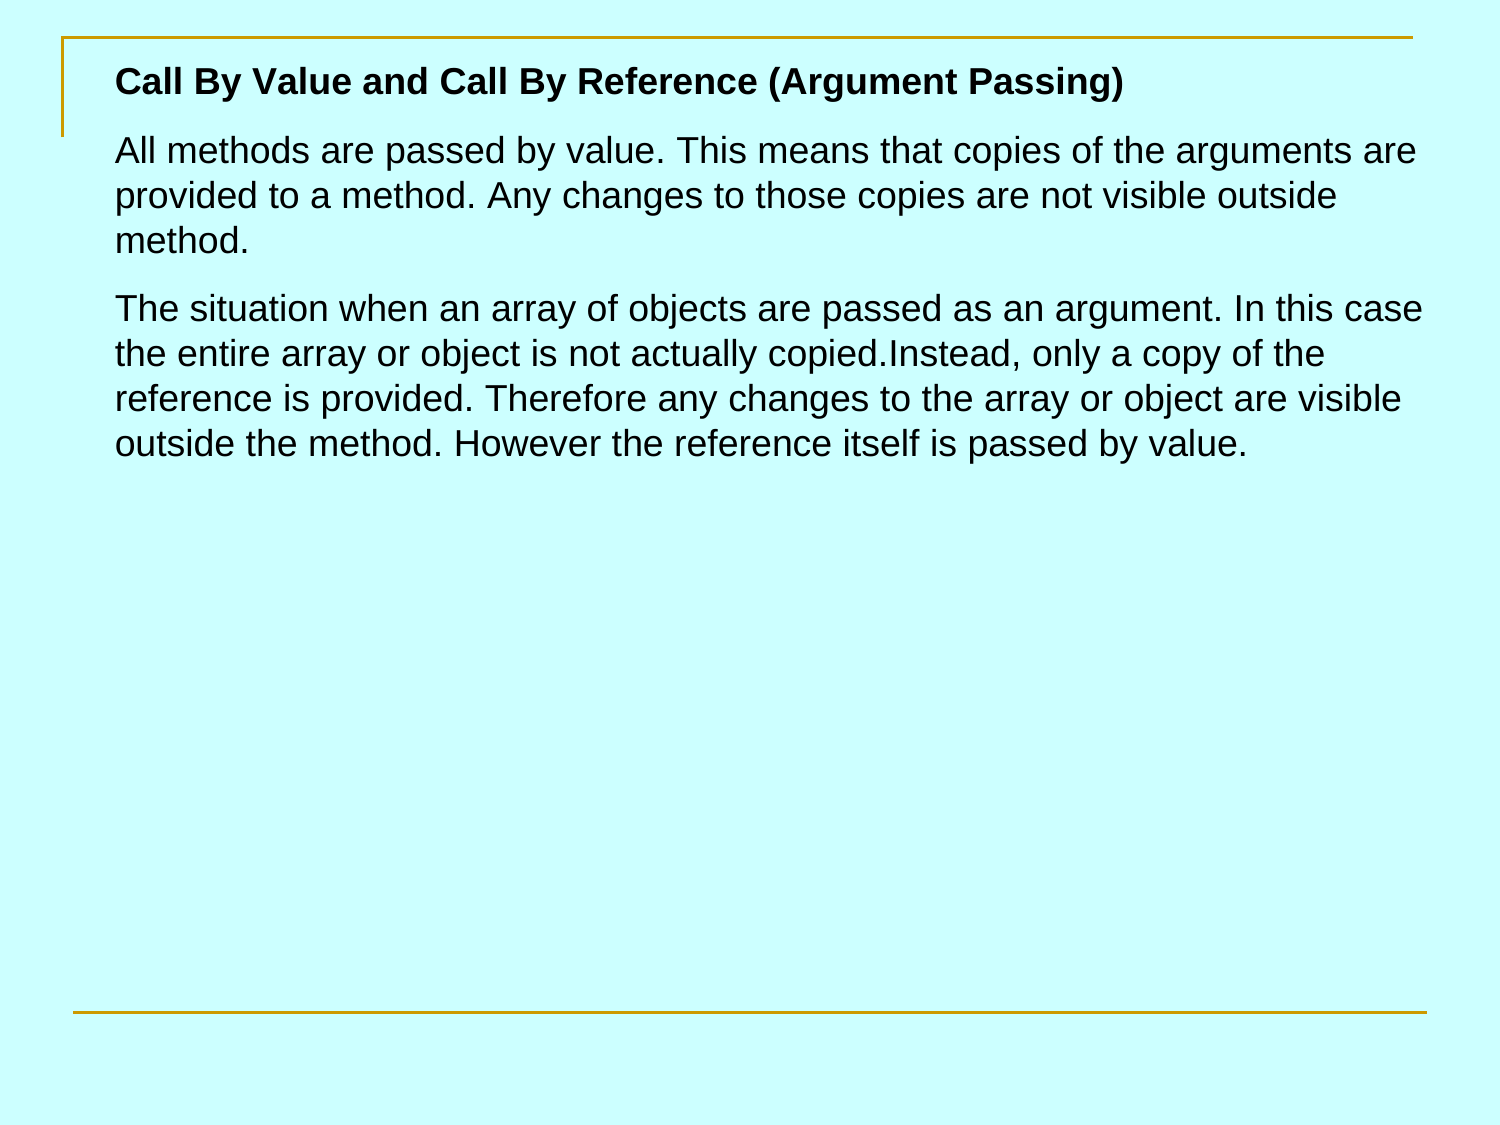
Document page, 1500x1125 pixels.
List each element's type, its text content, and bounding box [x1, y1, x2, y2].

text_box Call By Value and Call By Reference (Argument Passing) All methods are passed by value. This means that copies of the arguments are provided to a method. Any changes to those copies are not visible outside method. The situation when an array of objects are passed as an argument. In this case the entire array or object is not actually copied.Instead, only a copy of the reference is provided. Therefore any changes to the array or object are visible outside the method. However the reference itself is passed by value. [99, 49, 1451, 746]
